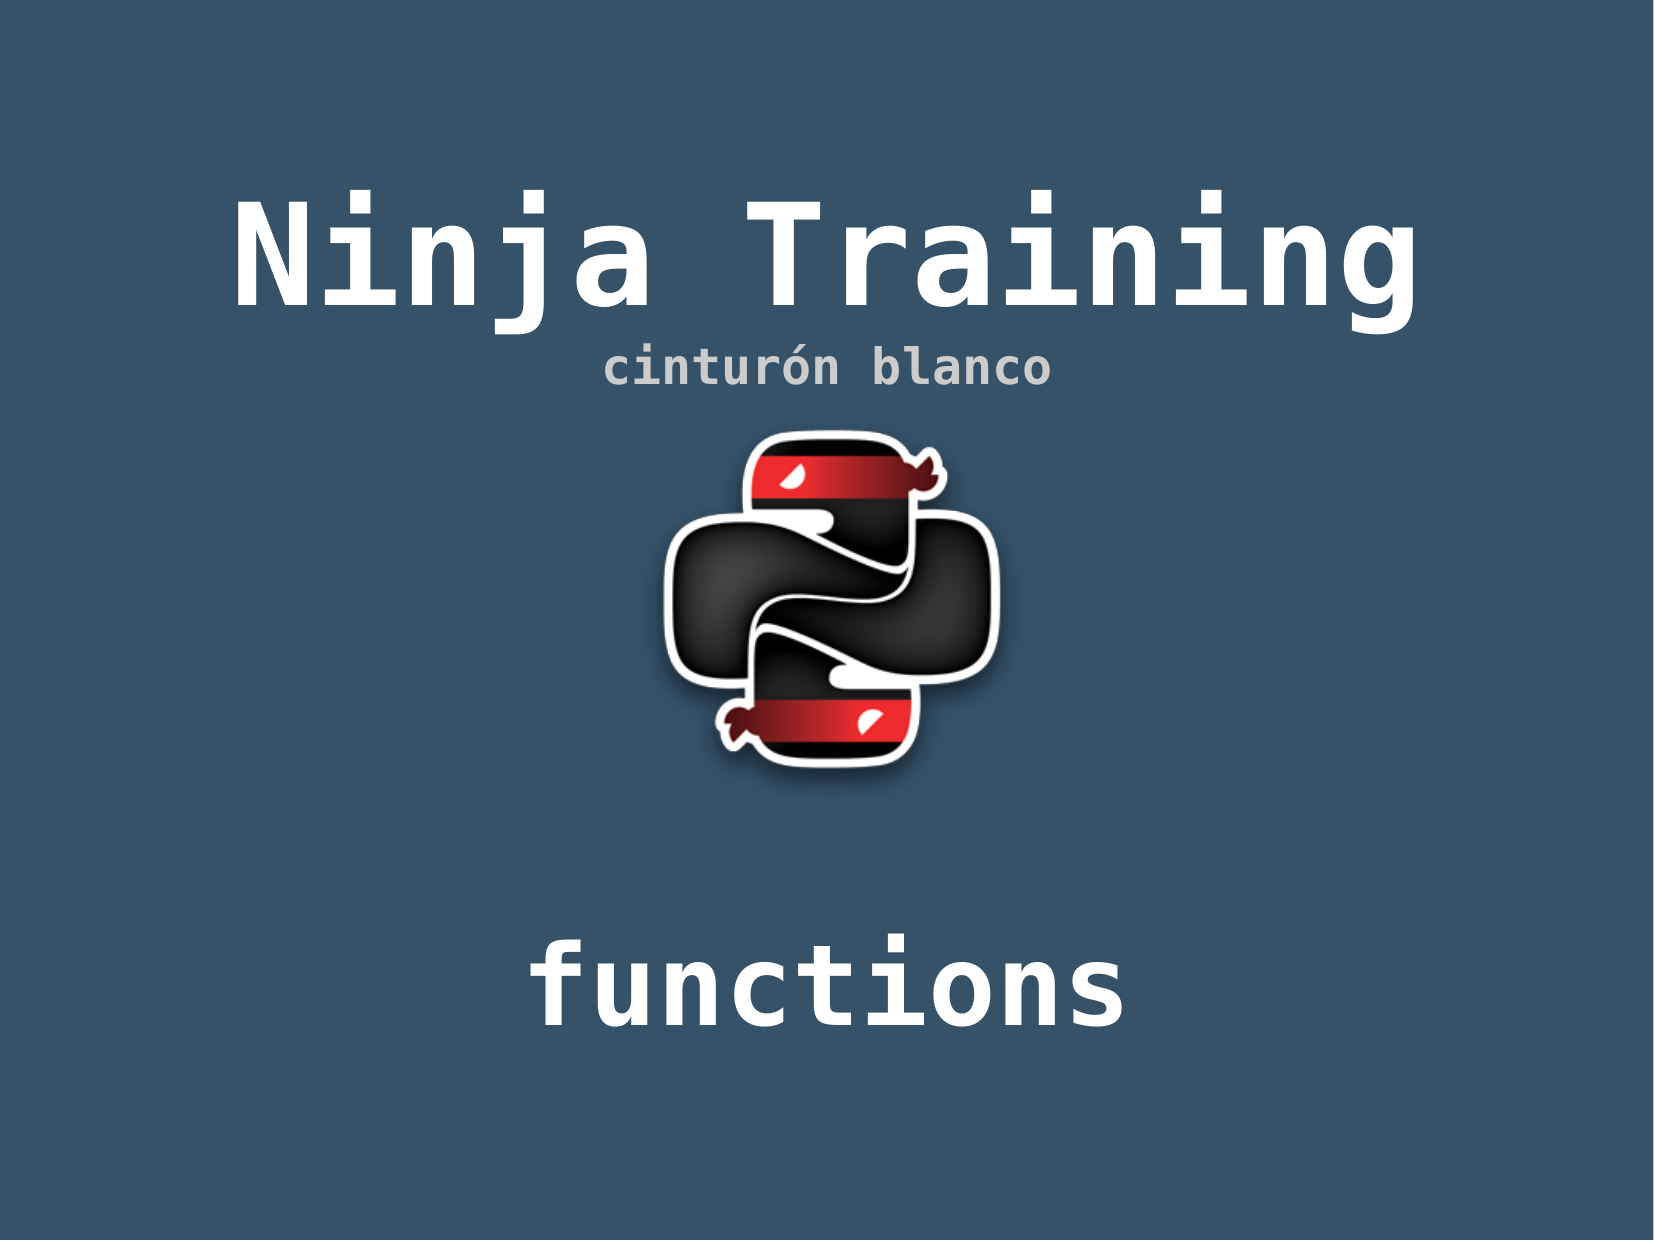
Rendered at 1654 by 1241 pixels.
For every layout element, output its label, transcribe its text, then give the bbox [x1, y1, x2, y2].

subtitle Ninja Training cinturón blanco functions [82, 9, 1571, 1216]
picture [632, 411, 1032, 812]
